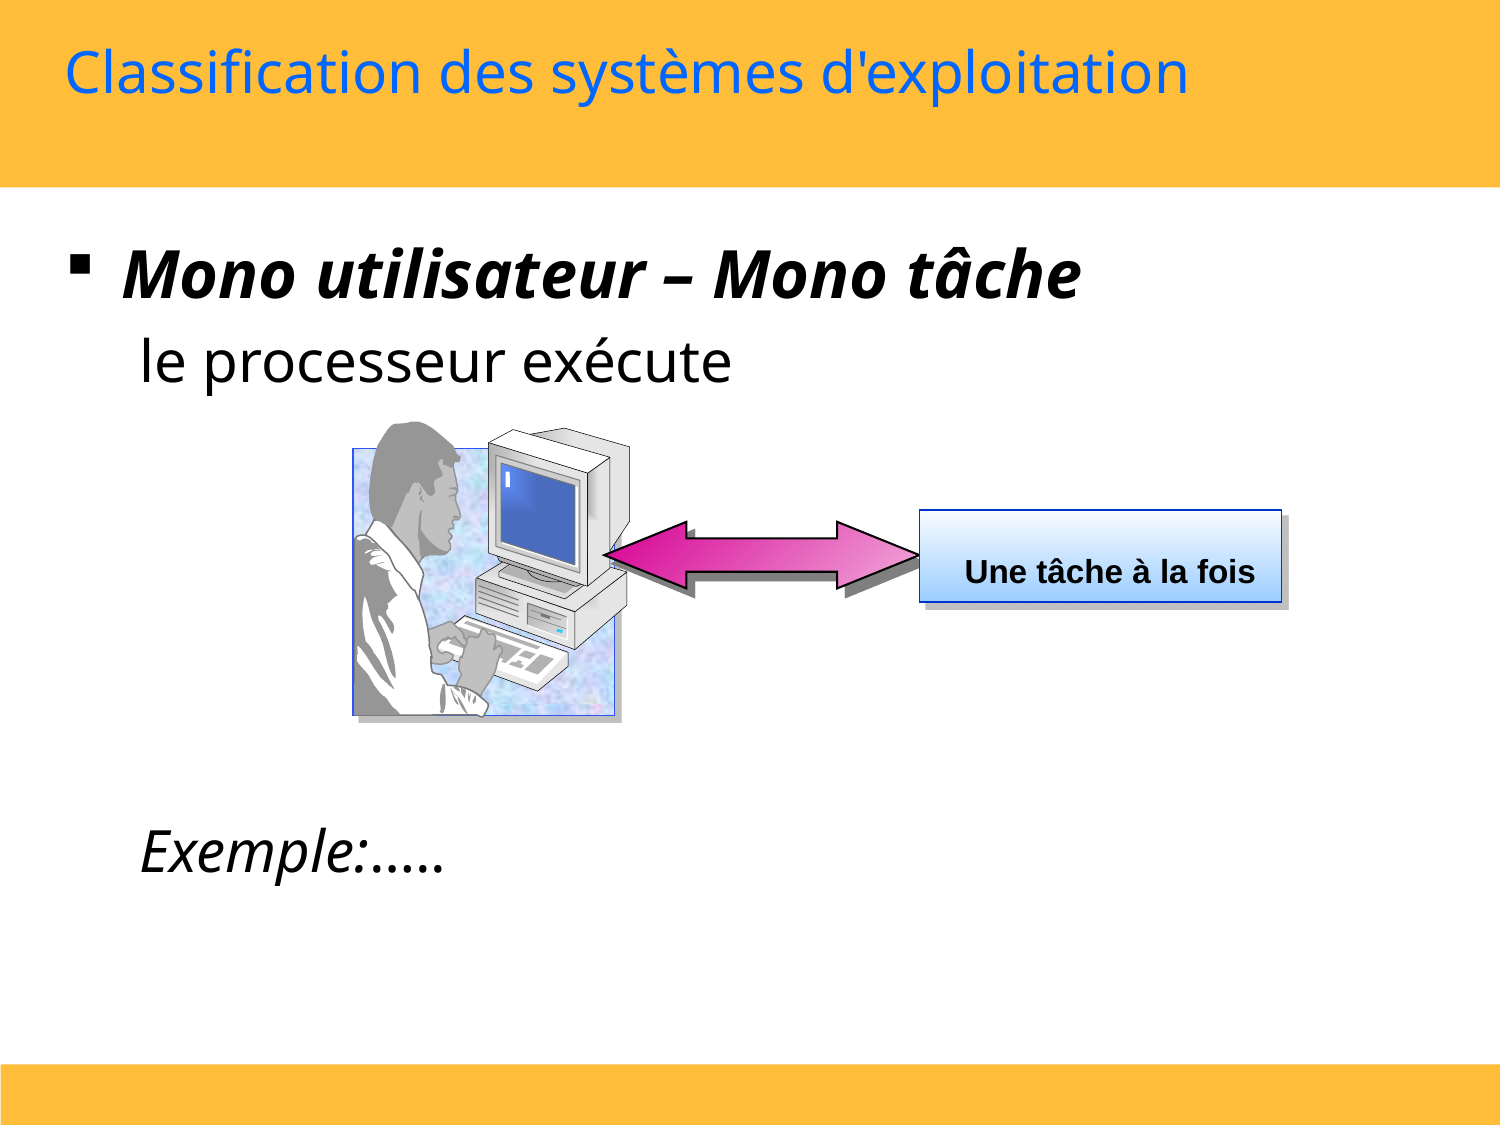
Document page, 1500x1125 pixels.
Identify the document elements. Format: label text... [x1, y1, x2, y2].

text_box [352, 421, 919, 717]
text_box Mono utilisateur – Mono tâche le processeur exécute Exemple:….. [49, 224, 1450, 993]
text_box Une tâche à la fois [919, 509, 1282, 603]
text_box Classification des systèmes d'exploitation [49, 24, 1450, 148]
